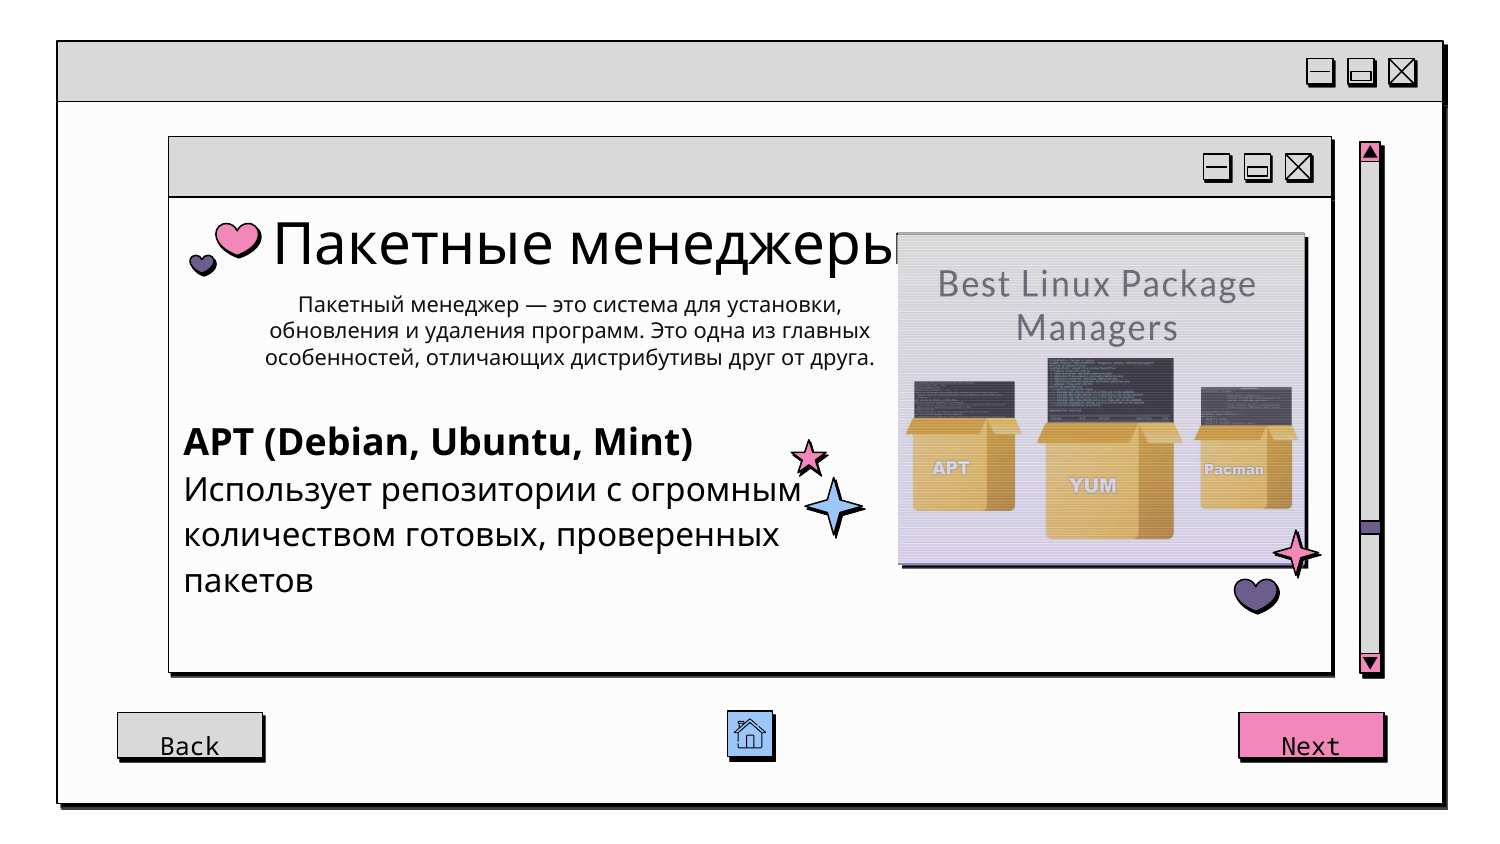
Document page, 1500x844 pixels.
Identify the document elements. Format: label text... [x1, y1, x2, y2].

text_box [1360, 142, 1380, 673]
subtitle Пакетный менеджер — это система для установки, обновления и удаления программ. Это одна из главных особенностей, отличающих дистрибутивы друг от друга. [242, 275, 897, 332]
picture [897, 235, 1304, 563]
text_box APT (Debian, Ubuntu, Mint) Использует репозитории с огромным количеством готовых, проверенных пакетов [168, 407, 861, 673]
text_box [117, 712, 263, 758]
text_box [727, 711, 773, 757]
text_box [1238, 712, 1384, 758]
title Пакетные менеджеры [218, 159, 961, 324]
subtitle Next [1250, 714, 1373, 753]
text_box [168, 136, 1332, 673]
subtitle Back [129, 714, 251, 753]
